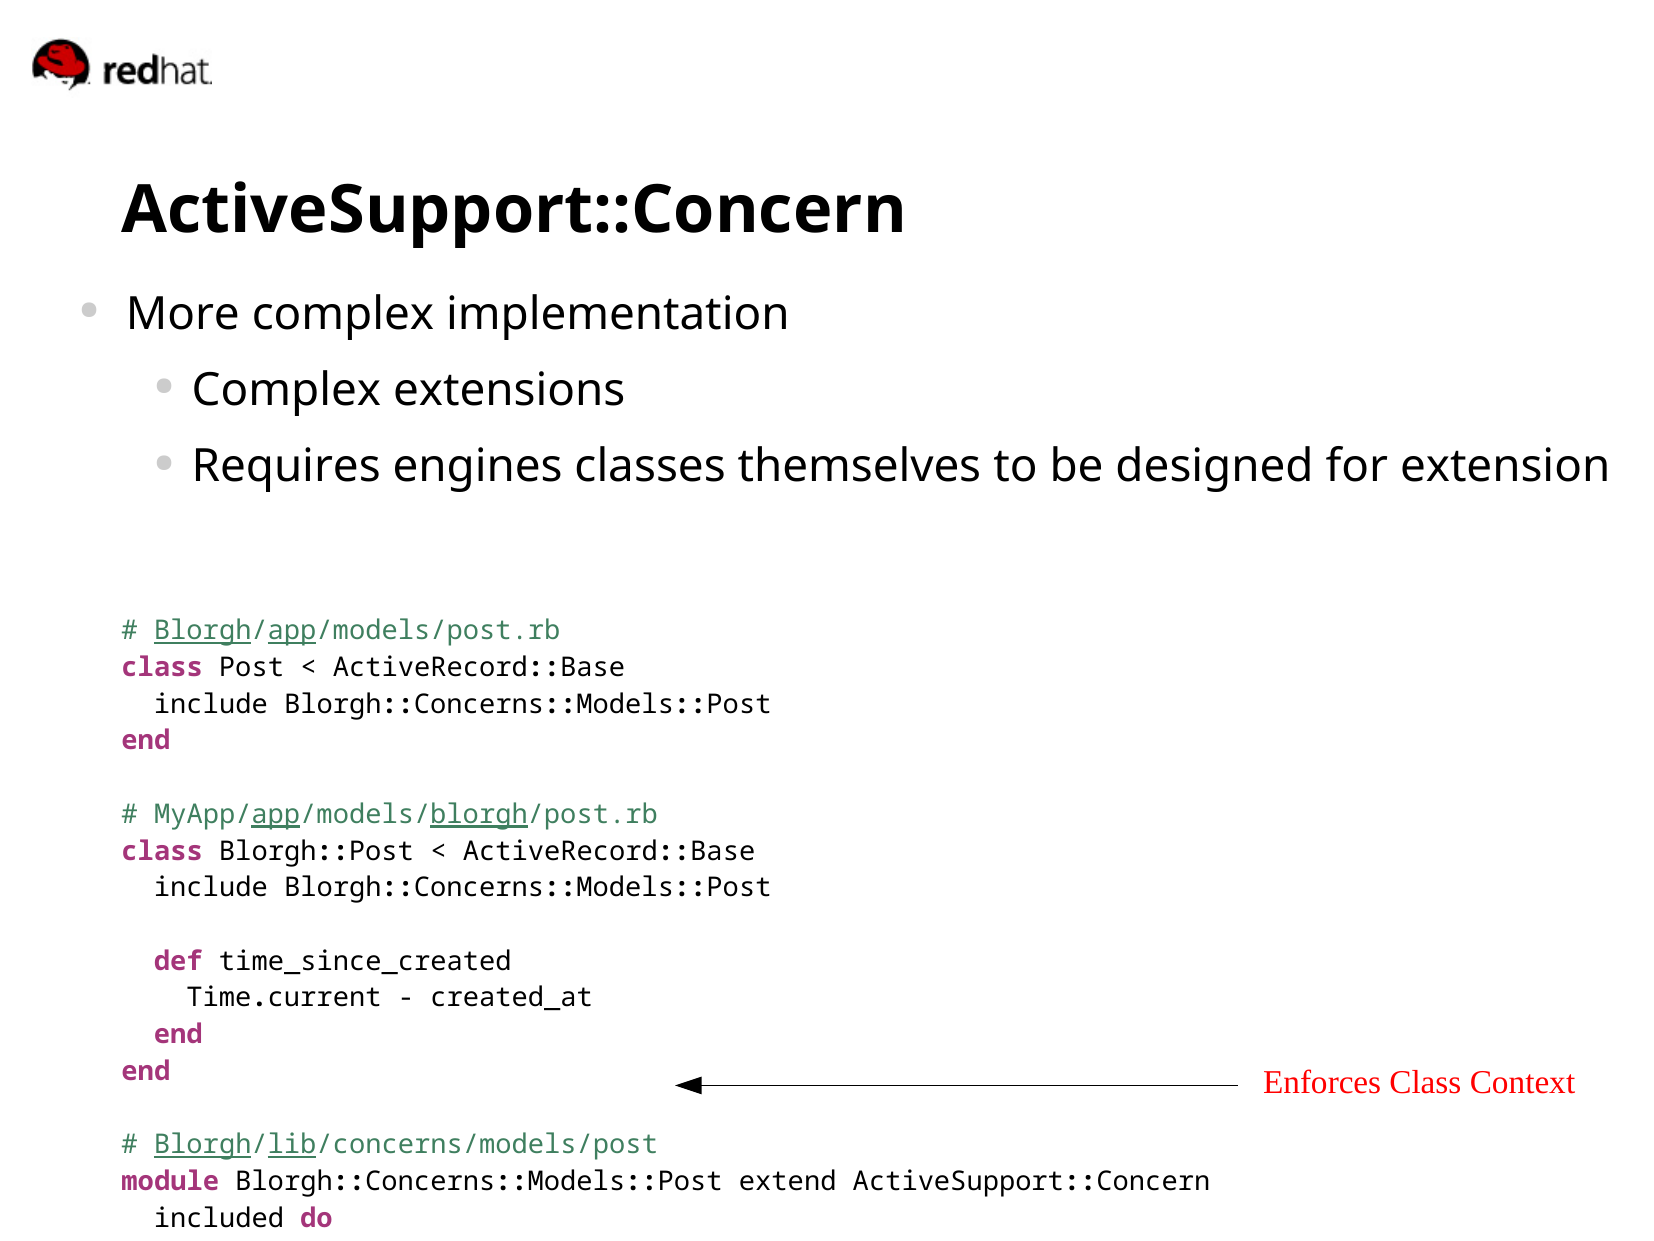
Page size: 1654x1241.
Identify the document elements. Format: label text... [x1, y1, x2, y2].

text_box # Blorgh/app/models/post.rb class Post < ActiveRecord::Base include Blorgh::Concerns::Models::Post end # MyApp/app/models/blorgh/post.rb class Blorgh::Post < ActiveRecord::Base include Blorgh::Concerns::Models::Post def time_since_created Time.current - created_at end end # Blorgh/lib/concerns/models/post module Blorgh::Concerns::Models::Post extend ActiveSupport::Concern included do attr_accessor :author_name belongs_to :author, :class_name => "User" end end [121, 601, 1238, 1241]
text_box Enforces Class Context [1263, 1063, 1576, 1104]
text_box More complex implementation Complex extensions Requires engines classes themselves to be designed for extension [4, 280, 1651, 601]
picture [31, 37, 212, 98]
title ActiveSupport::Concern [121, 102, 1534, 280]
